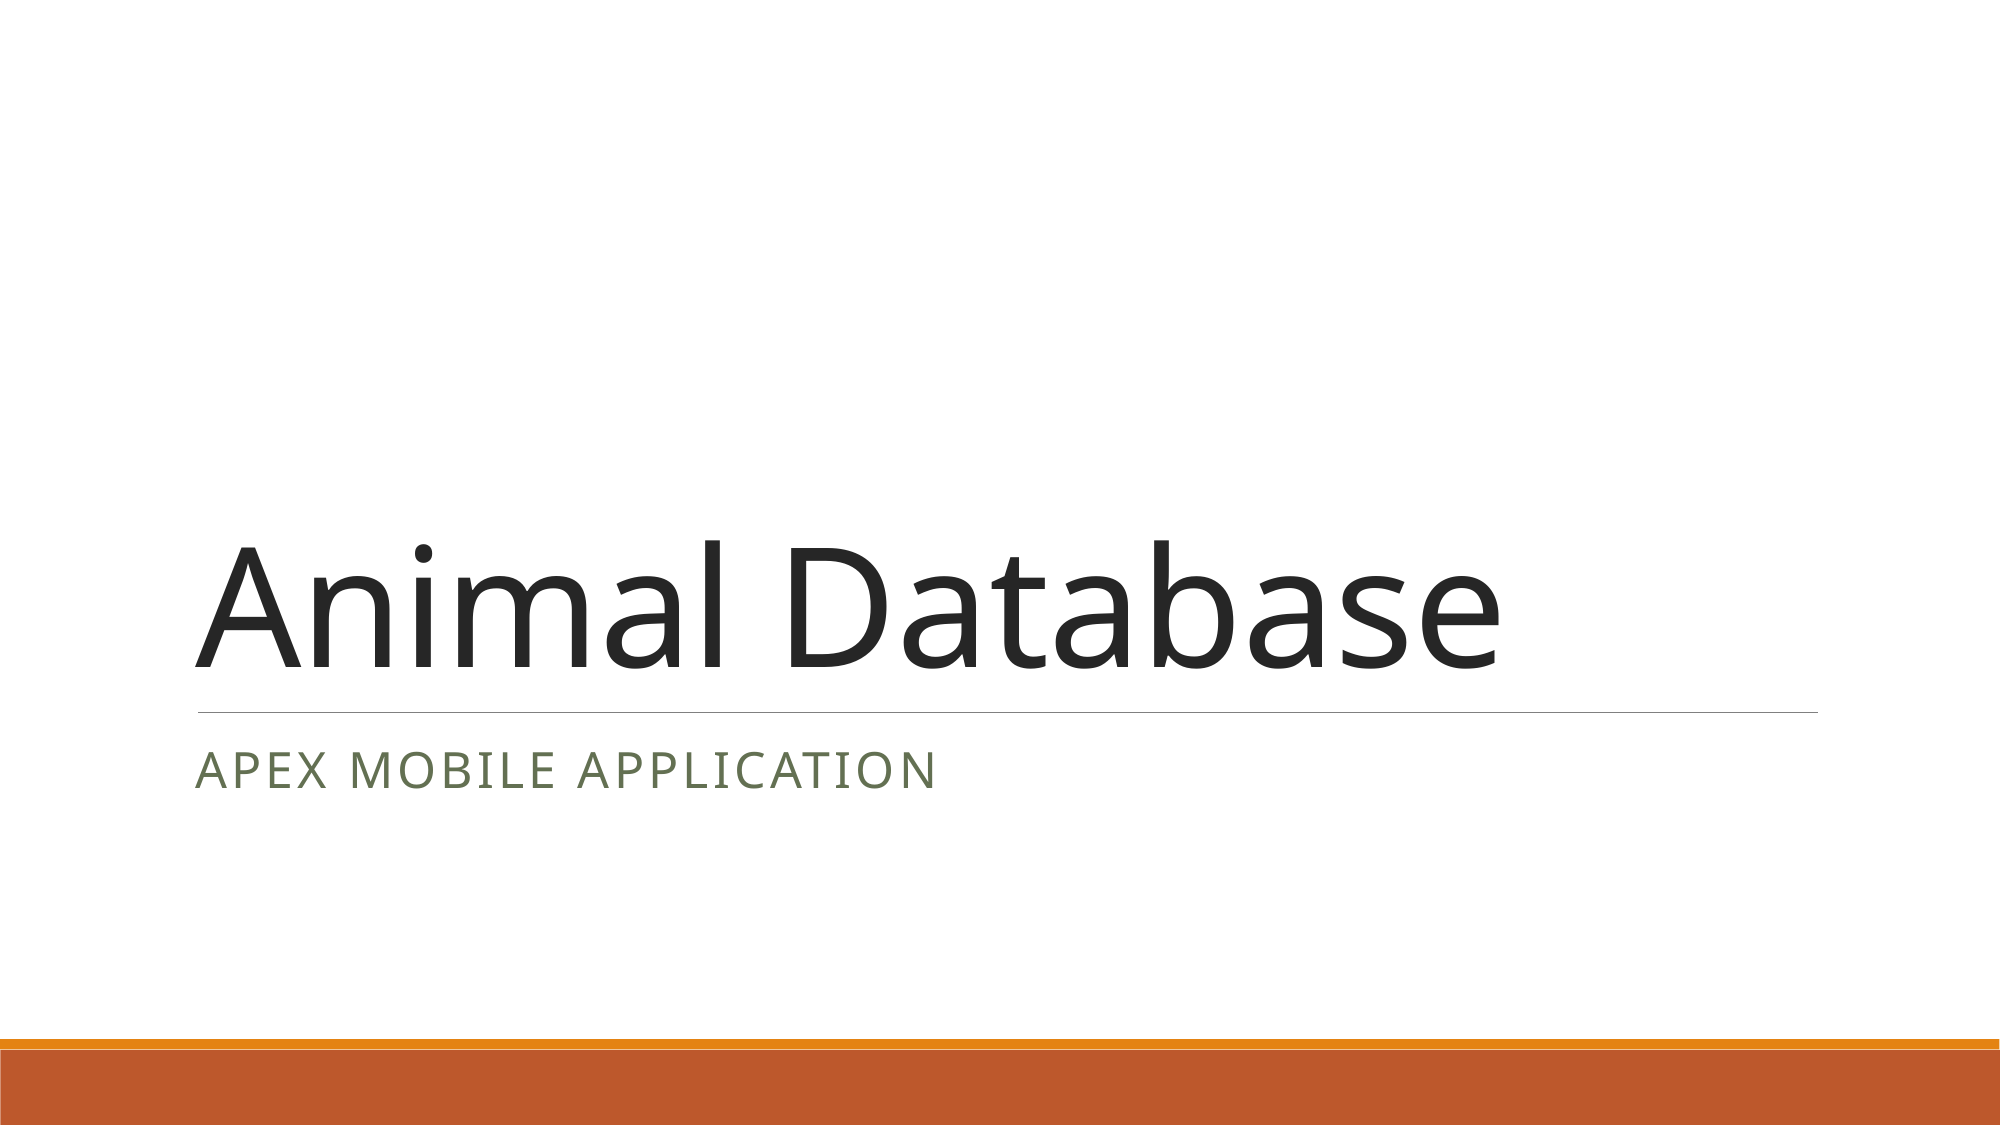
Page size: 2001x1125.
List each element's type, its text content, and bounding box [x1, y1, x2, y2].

title Animal Database [180, 124, 1830, 710]
list Apex mobile application [180, 730, 1830, 918]
